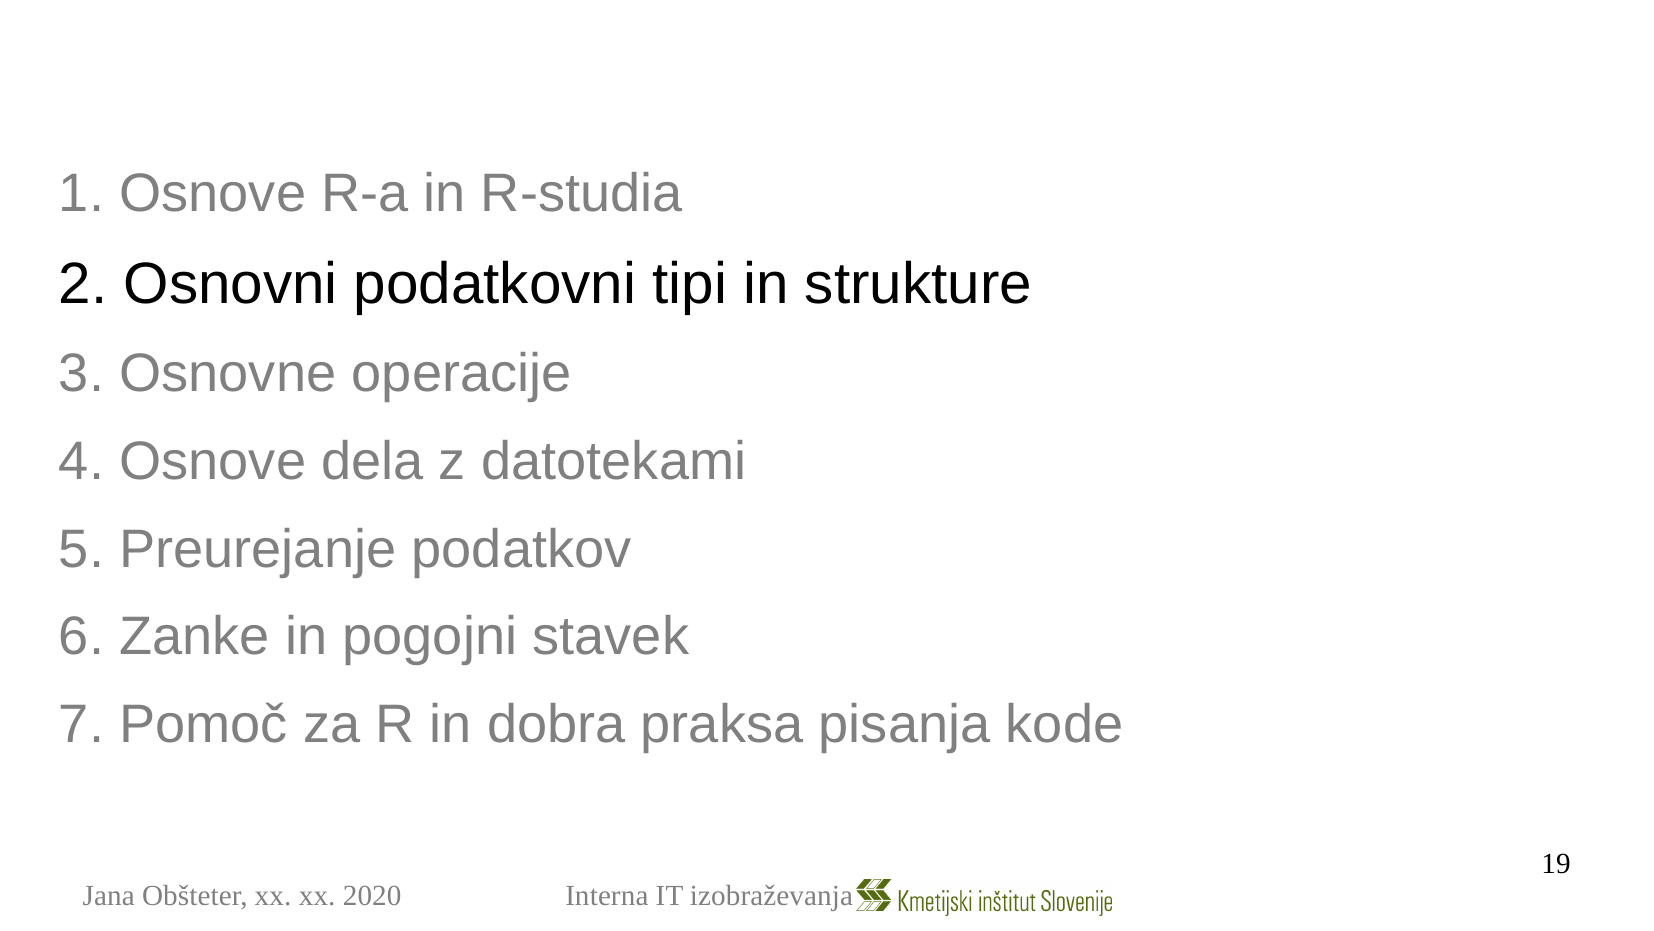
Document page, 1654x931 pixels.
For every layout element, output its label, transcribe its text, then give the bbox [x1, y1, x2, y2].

picture [856, 879, 1112, 916]
list 1. Osnove R-a in R-studia 2. Osnovni podatkovni tipi in strukture 3. Osnovne operacije 4. Osnove dela z datotekami 5. Preurejanje podatkov 6. Zanke in pogojni stavek 7. Pomoč za R in dobra praksa pisanja kode [59, 153, 1619, 815]
